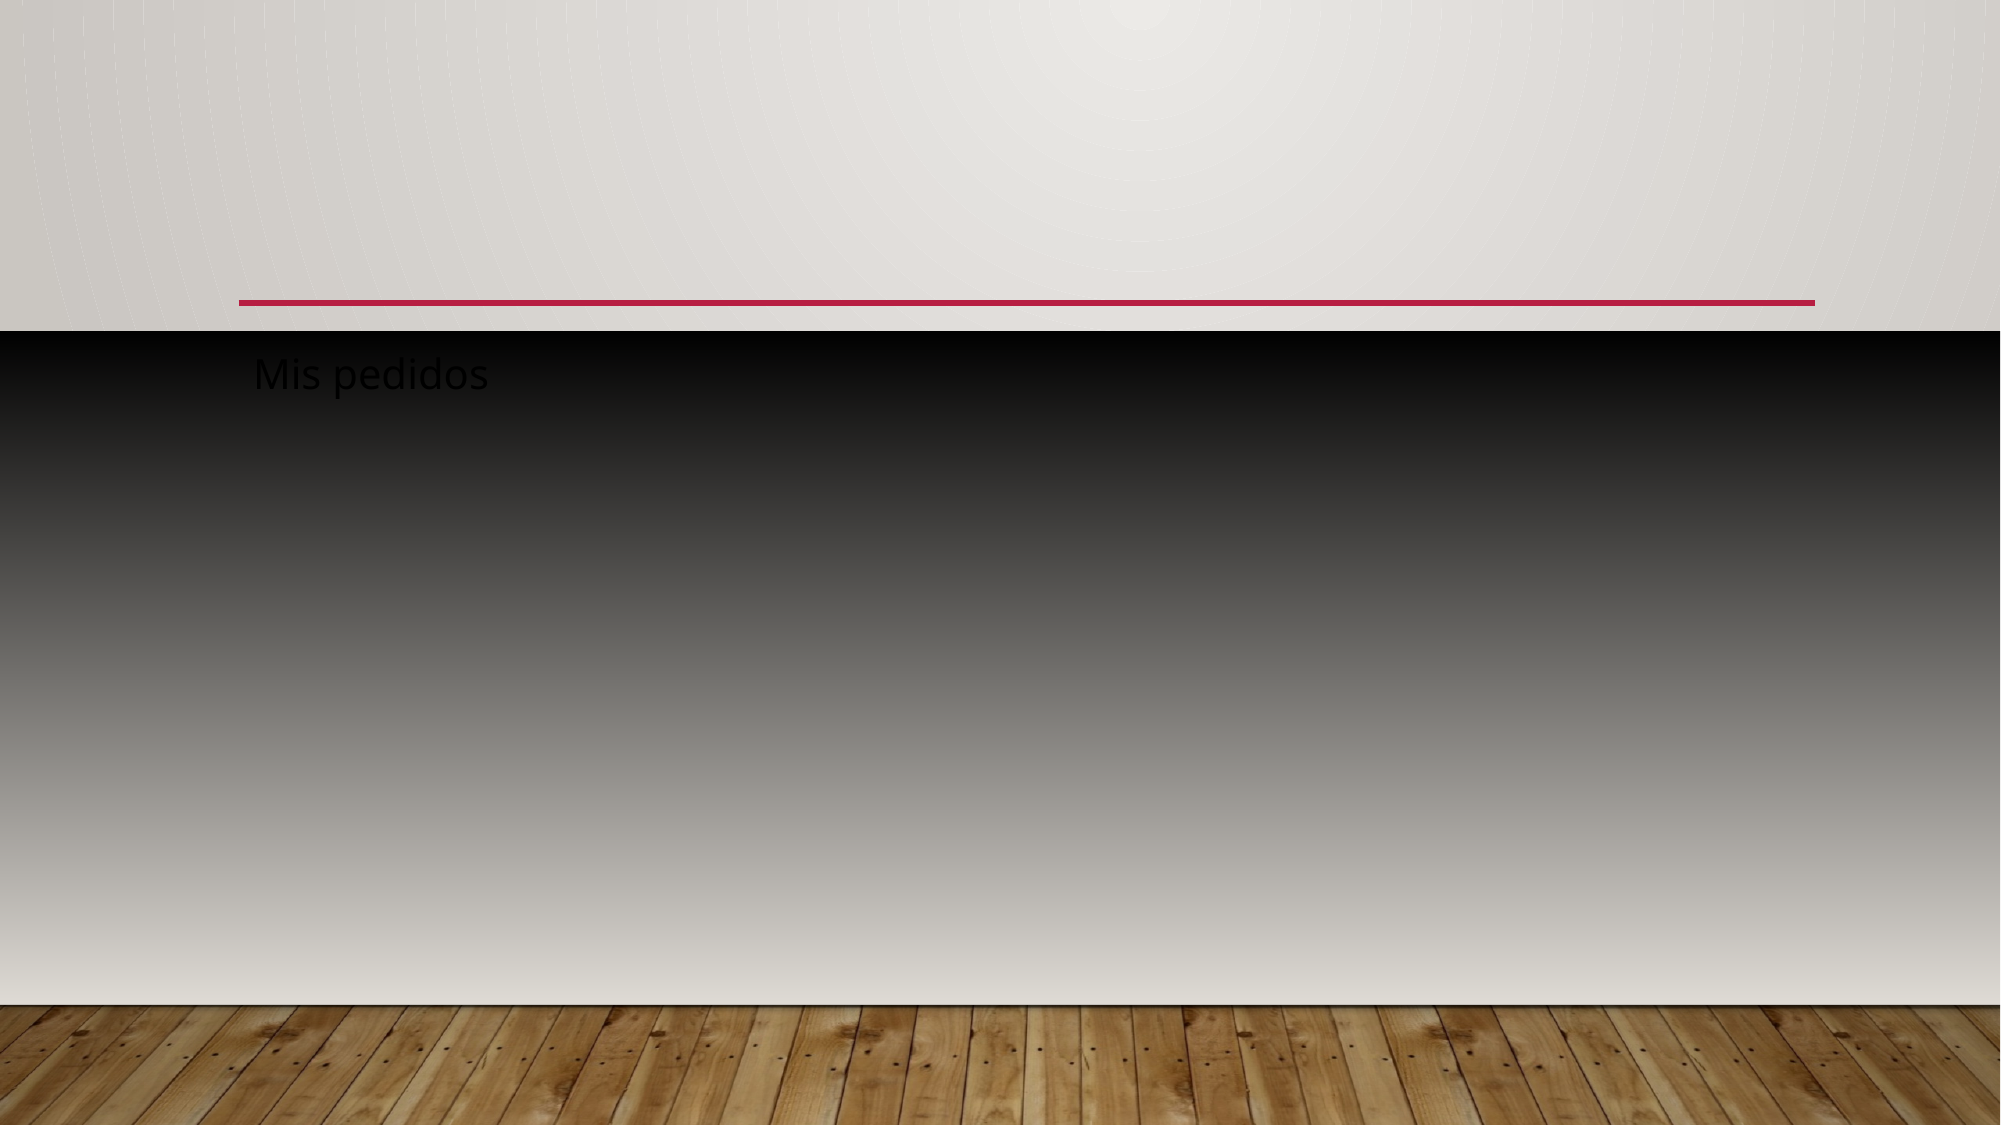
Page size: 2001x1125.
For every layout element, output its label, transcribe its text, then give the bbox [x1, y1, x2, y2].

list Mis pedidos [238, 330, 1814, 897]
